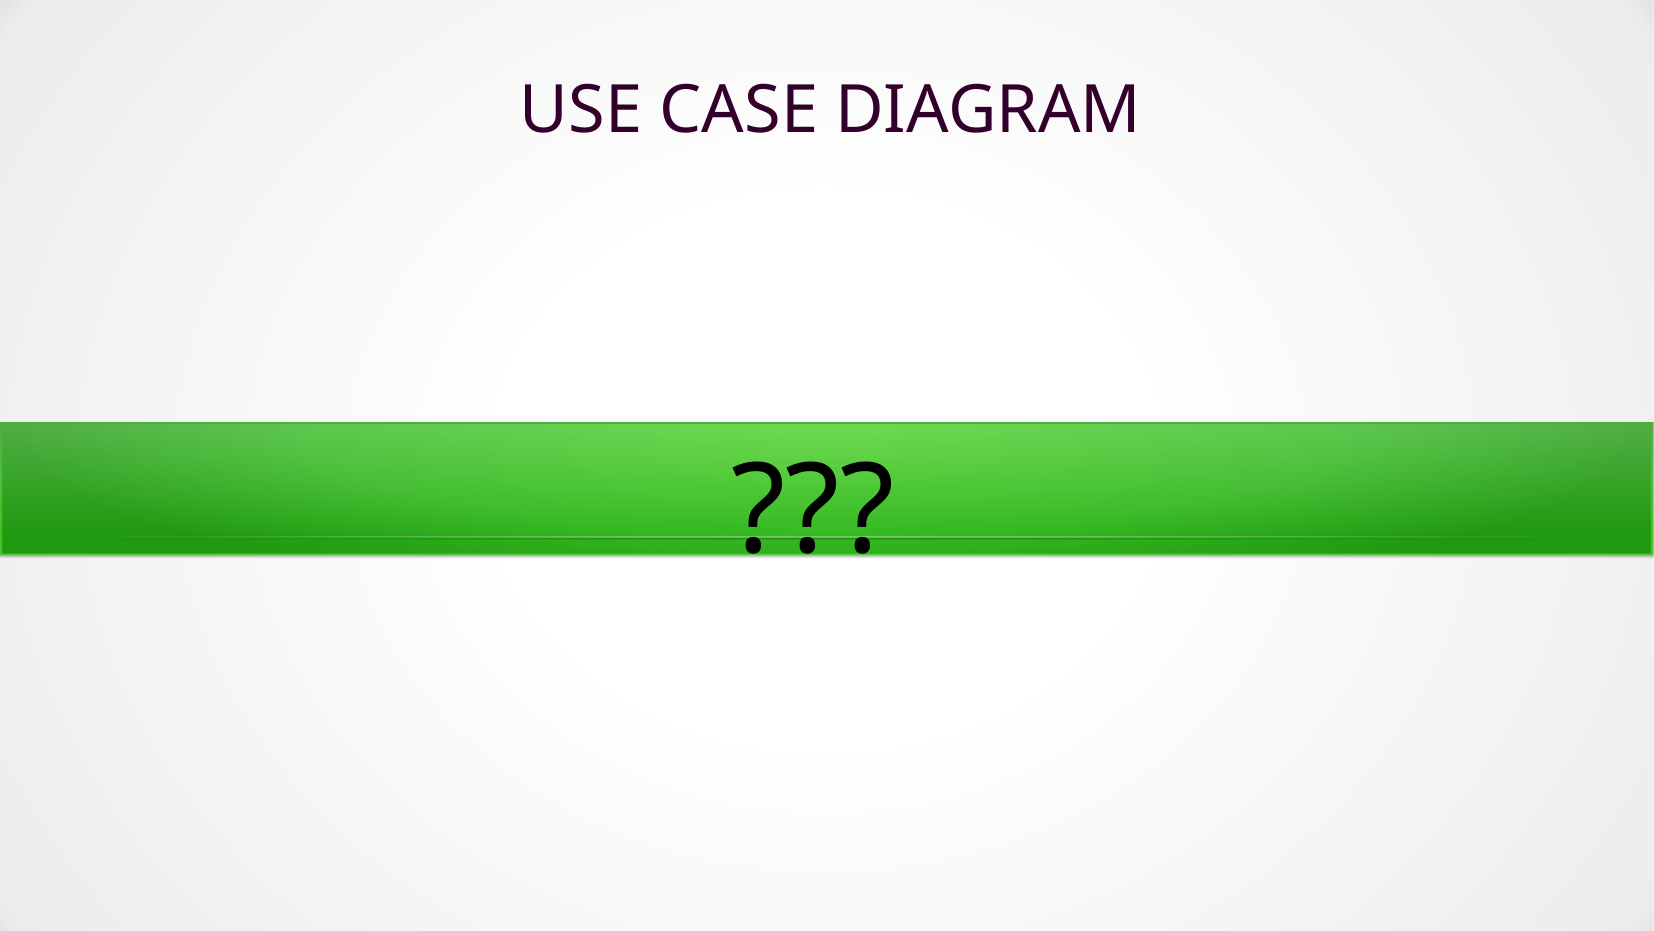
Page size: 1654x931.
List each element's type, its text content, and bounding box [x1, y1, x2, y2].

picture [0, 0, 1654, 931]
title USE CASE DIAGRAM [86, 0, 1576, 213]
text_box ??? [716, 411, 958, 586]
